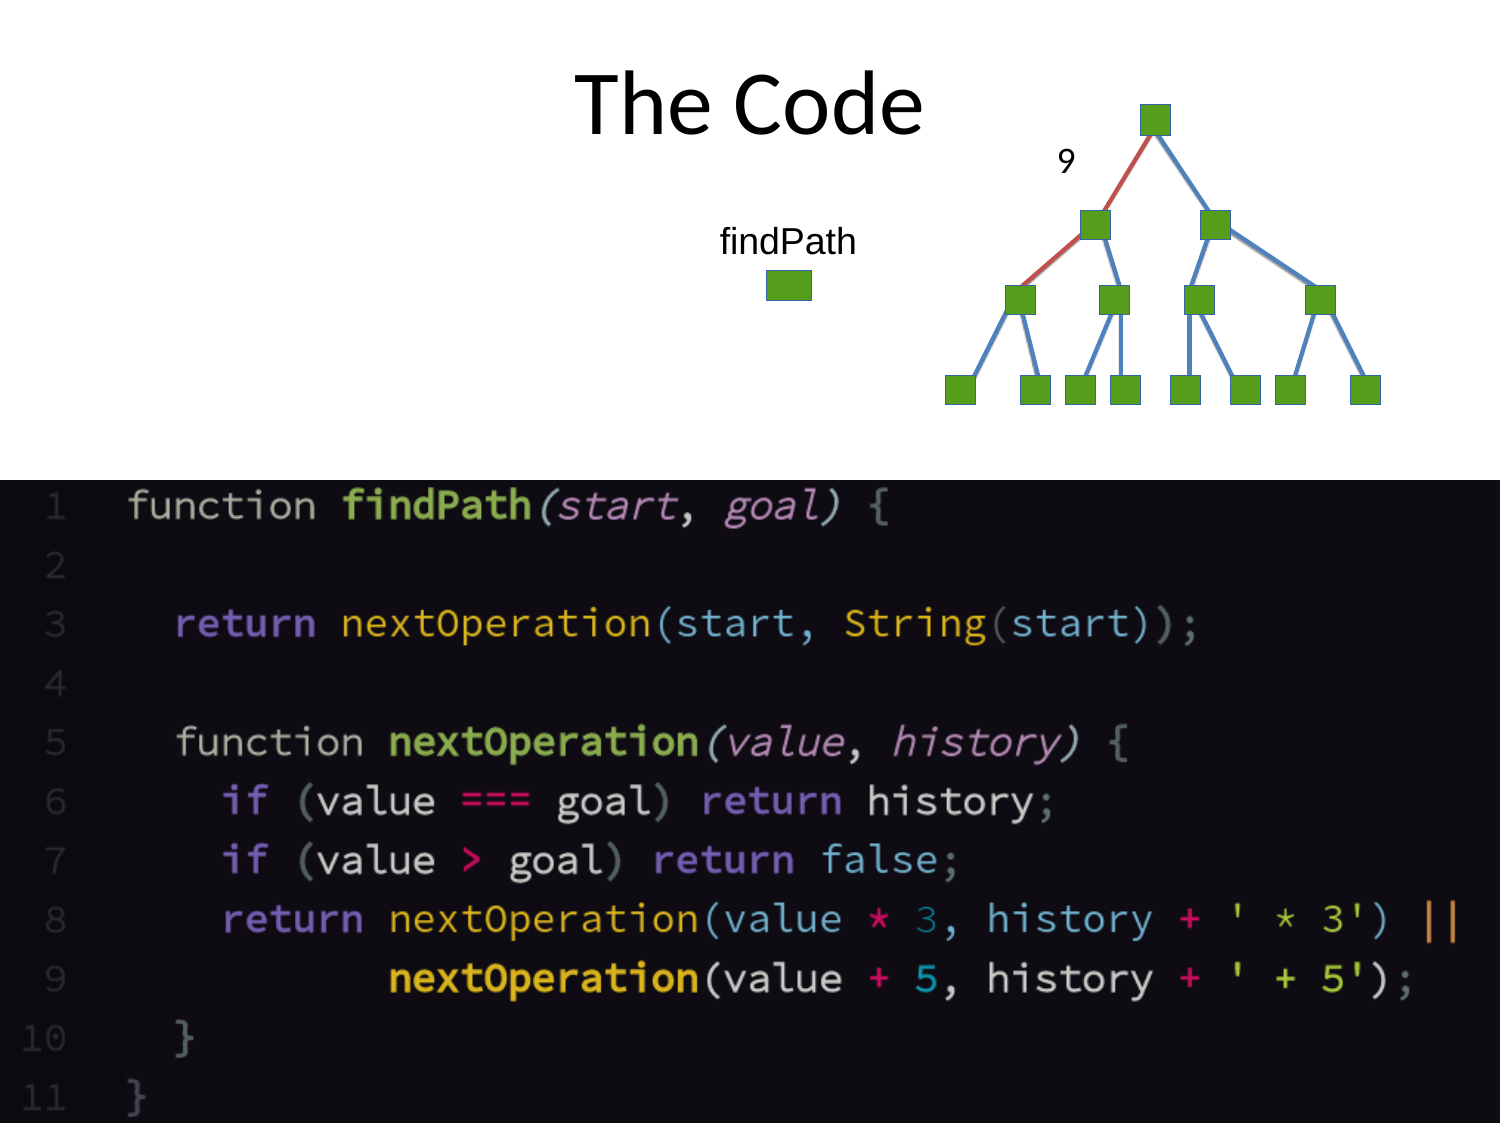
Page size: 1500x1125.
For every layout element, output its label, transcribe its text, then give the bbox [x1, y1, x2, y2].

text_box [1065, 375, 1096, 405]
text_box [1305, 285, 1336, 315]
text_box [1020, 375, 1051, 405]
text_box [1170, 375, 1201, 405]
text_box [766, 271, 812, 301]
text_box 9 [1041, 128, 1091, 189]
title The Code [1120, 138, 1191, 192]
text_box [1275, 375, 1306, 405]
text_box [1184, 285, 1215, 315]
text_box [1230, 375, 1261, 405]
text_box [945, 375, 976, 405]
text_box [1350, 375, 1381, 405]
picture [0, 480, 1500, 1123]
text_box [1080, 210, 1111, 240]
text_box [1200, 210, 1231, 240]
text_box [1110, 375, 1141, 405]
title The Code [75, 3, 1425, 192]
text_box findPath [705, 213, 872, 271]
text_box [1005, 285, 1036, 315]
text_box [1140, 104, 1171, 136]
text_box [1099, 285, 1130, 315]
